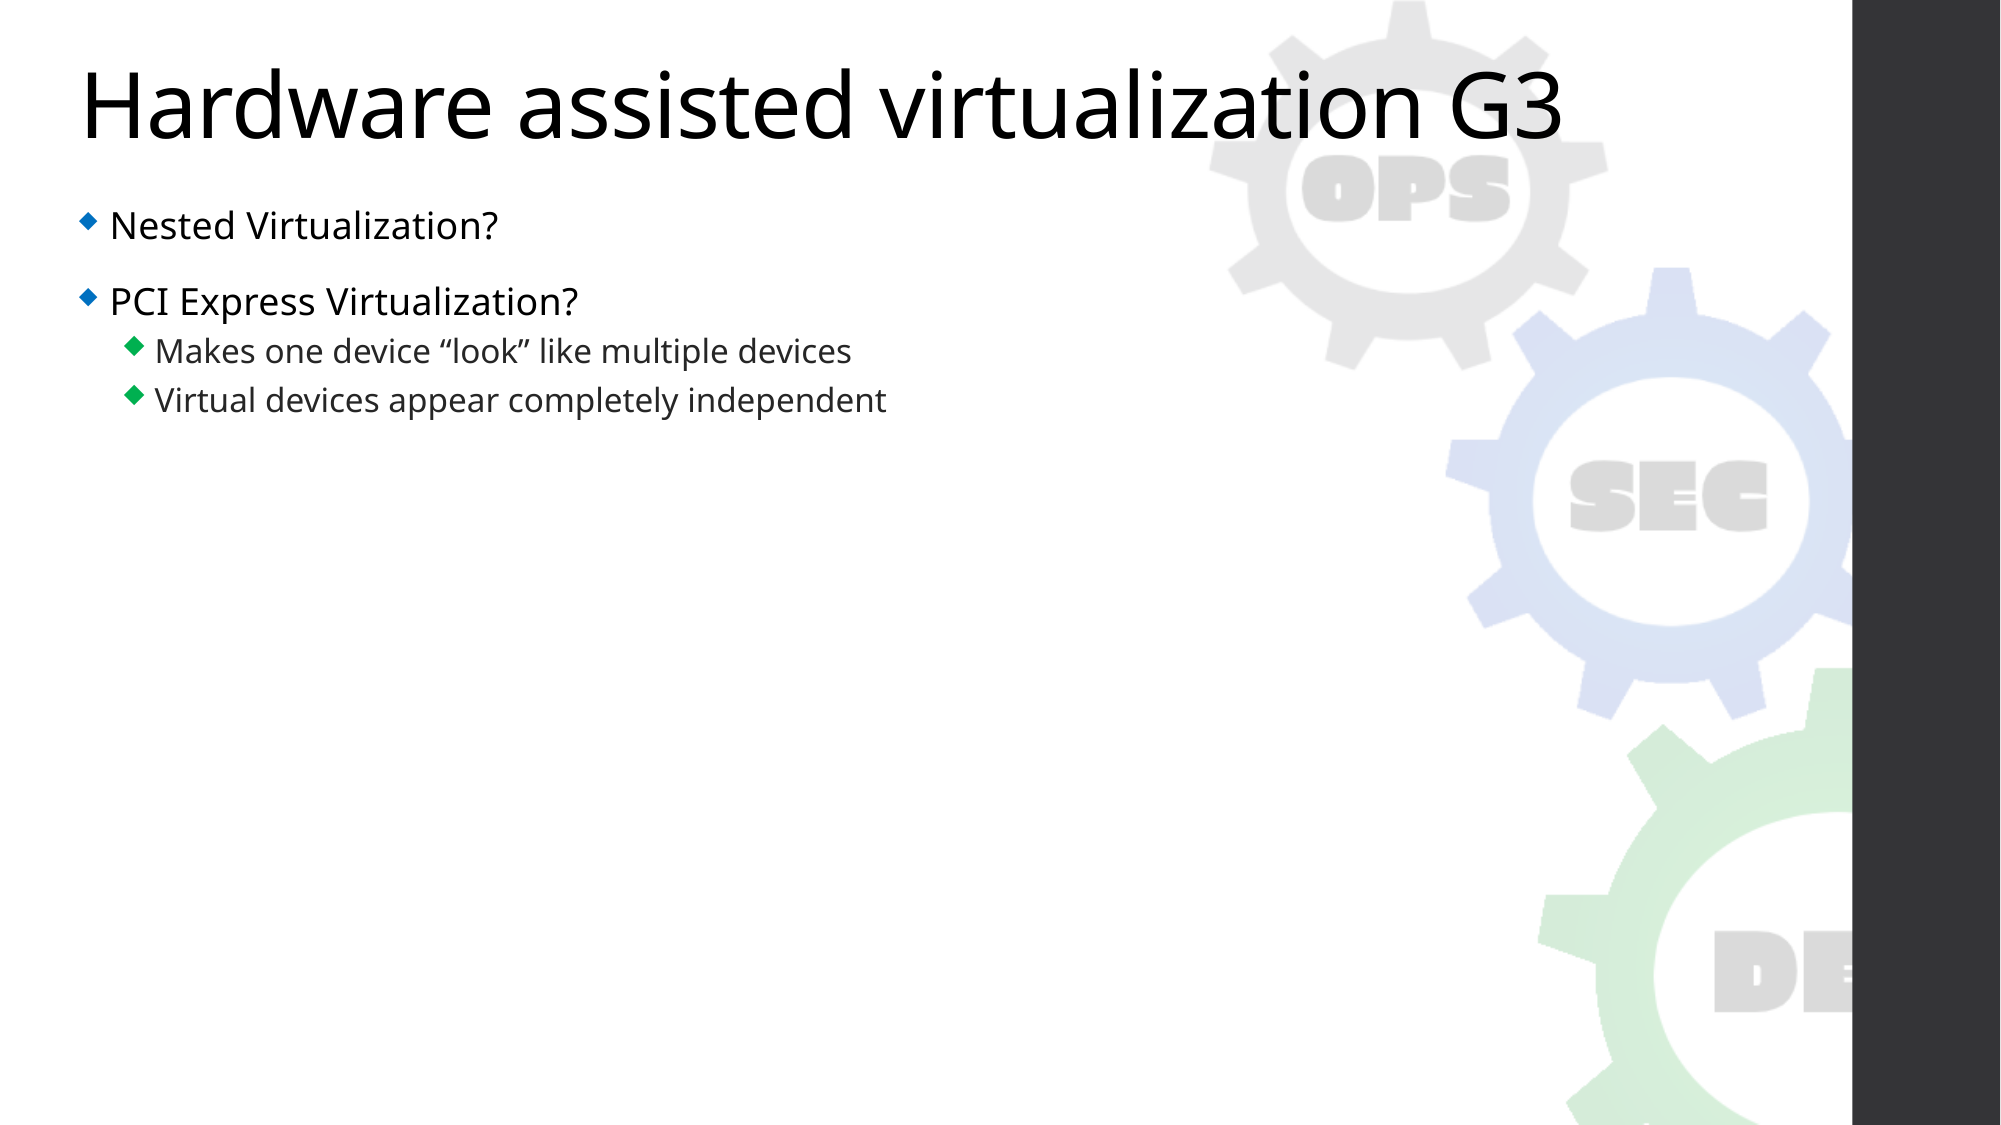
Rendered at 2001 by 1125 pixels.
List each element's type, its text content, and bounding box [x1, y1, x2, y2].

list Nested Virtualization? PCI Express Virtualization? Makes one device “look” like multiple devices Virtual devices appear completely independent [64, 198, 1797, 1073]
title Hardware assisted virtualization G3 [64, 33, 1797, 166]
